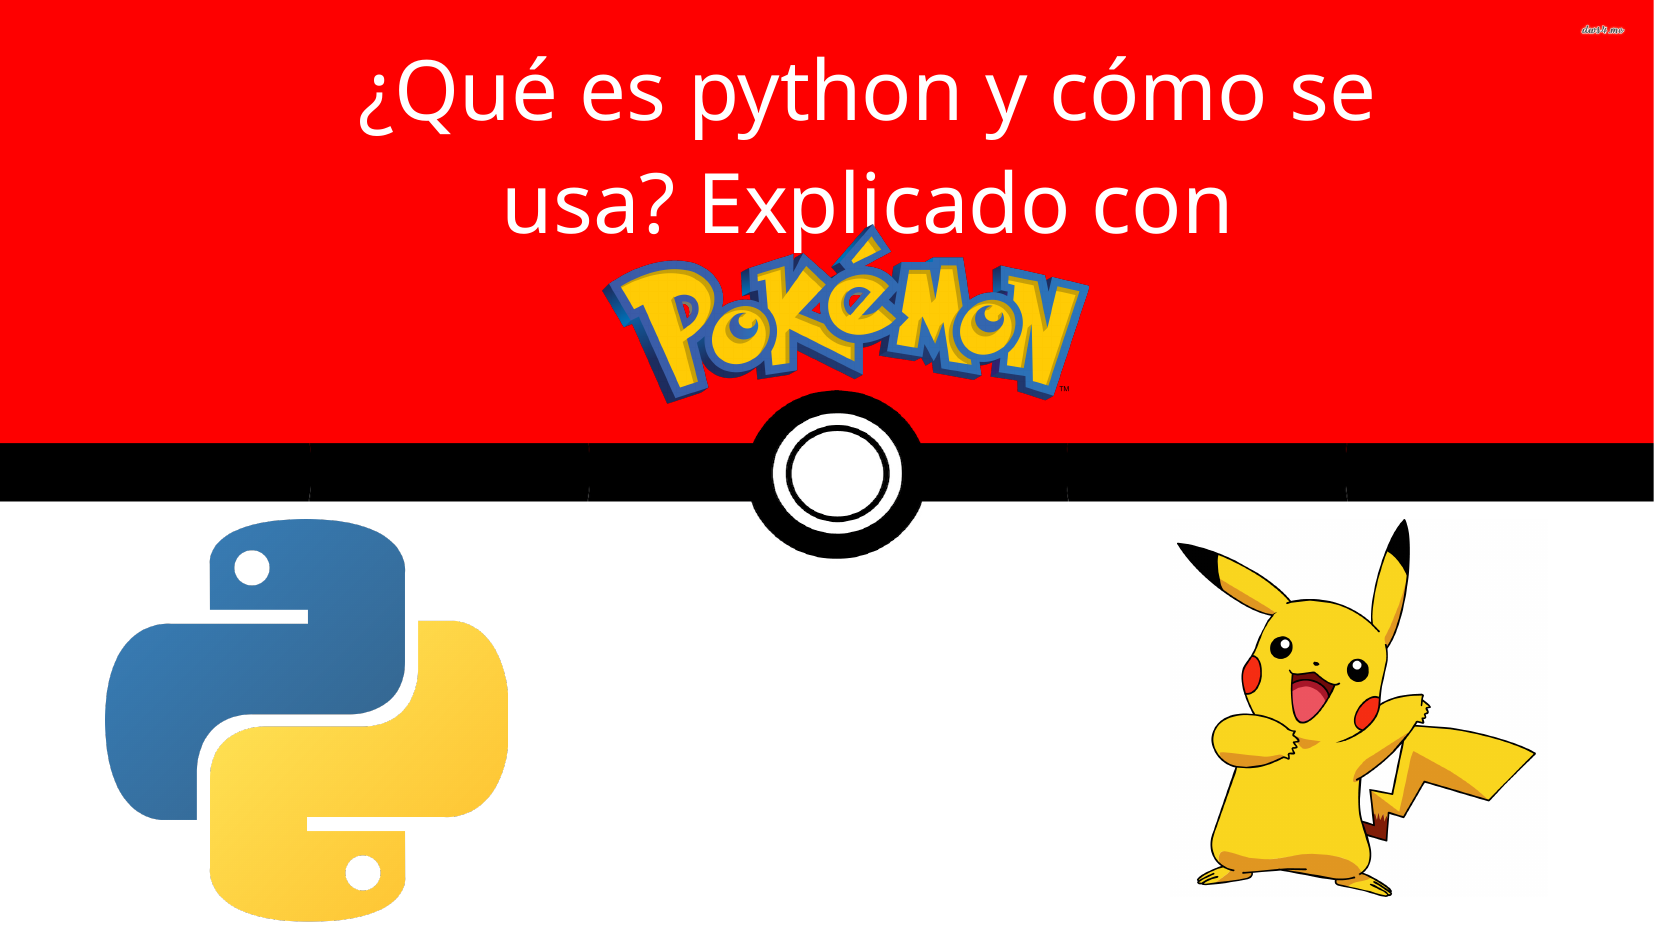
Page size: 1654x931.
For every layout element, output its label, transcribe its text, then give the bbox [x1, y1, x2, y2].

text_box ¿Qué es python y cómo se usa? Explicado con [342, 23, 1394, 260]
picture [0, 0, 1654, 931]
